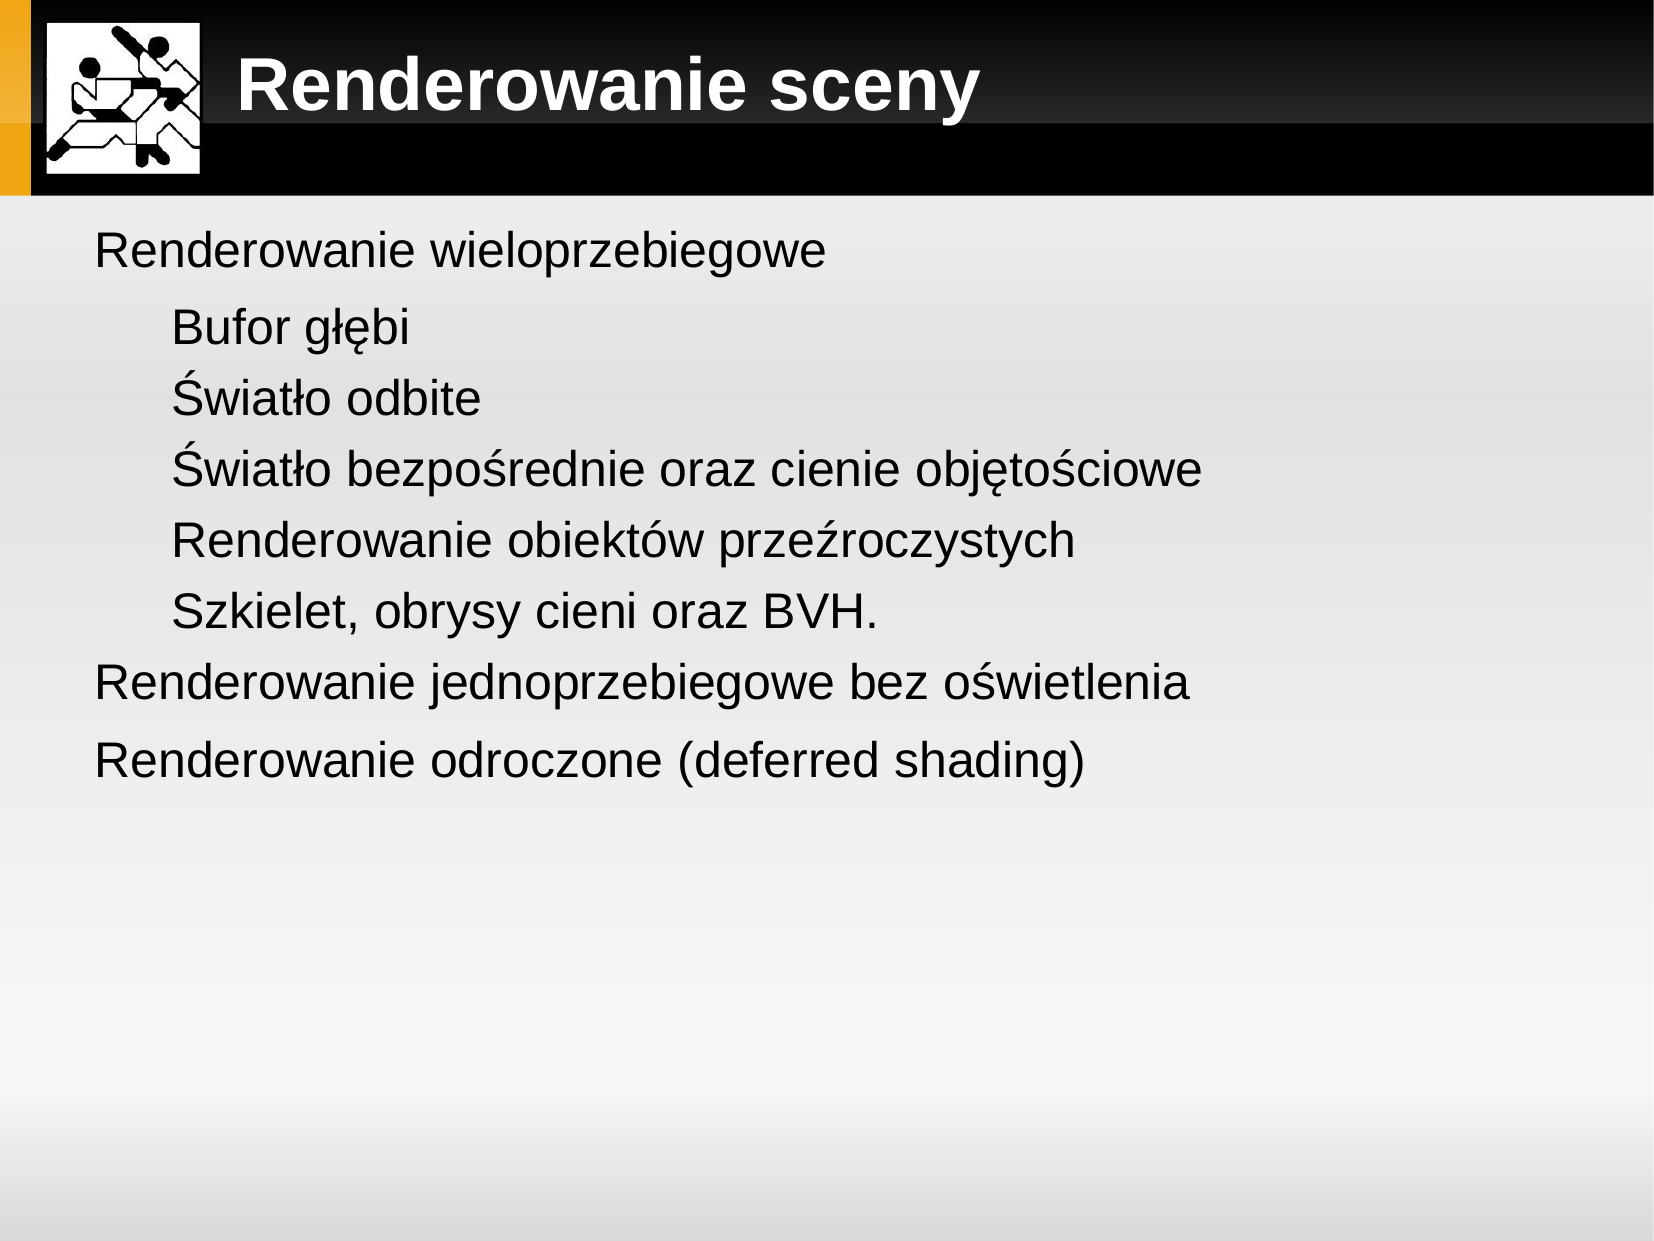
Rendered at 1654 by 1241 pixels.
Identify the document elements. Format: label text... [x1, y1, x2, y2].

picture [0, 0, 1654, 1241]
list Renderowanie wieloprzebiegowe Bufor głębi Światło odbite Światło bezpośrednie oraz cienie objętościowe Renderowanie obiektów przeźroczystych Szkielet, obrysy cieni oraz BVH. Renderowanie jednoprzebiegowe bez oświetlenia Renderowanie odroczone (deferred shading) [77, 229, 1565, 1211]
title Renderowanie sceny [236, 0, 1594, 178]
